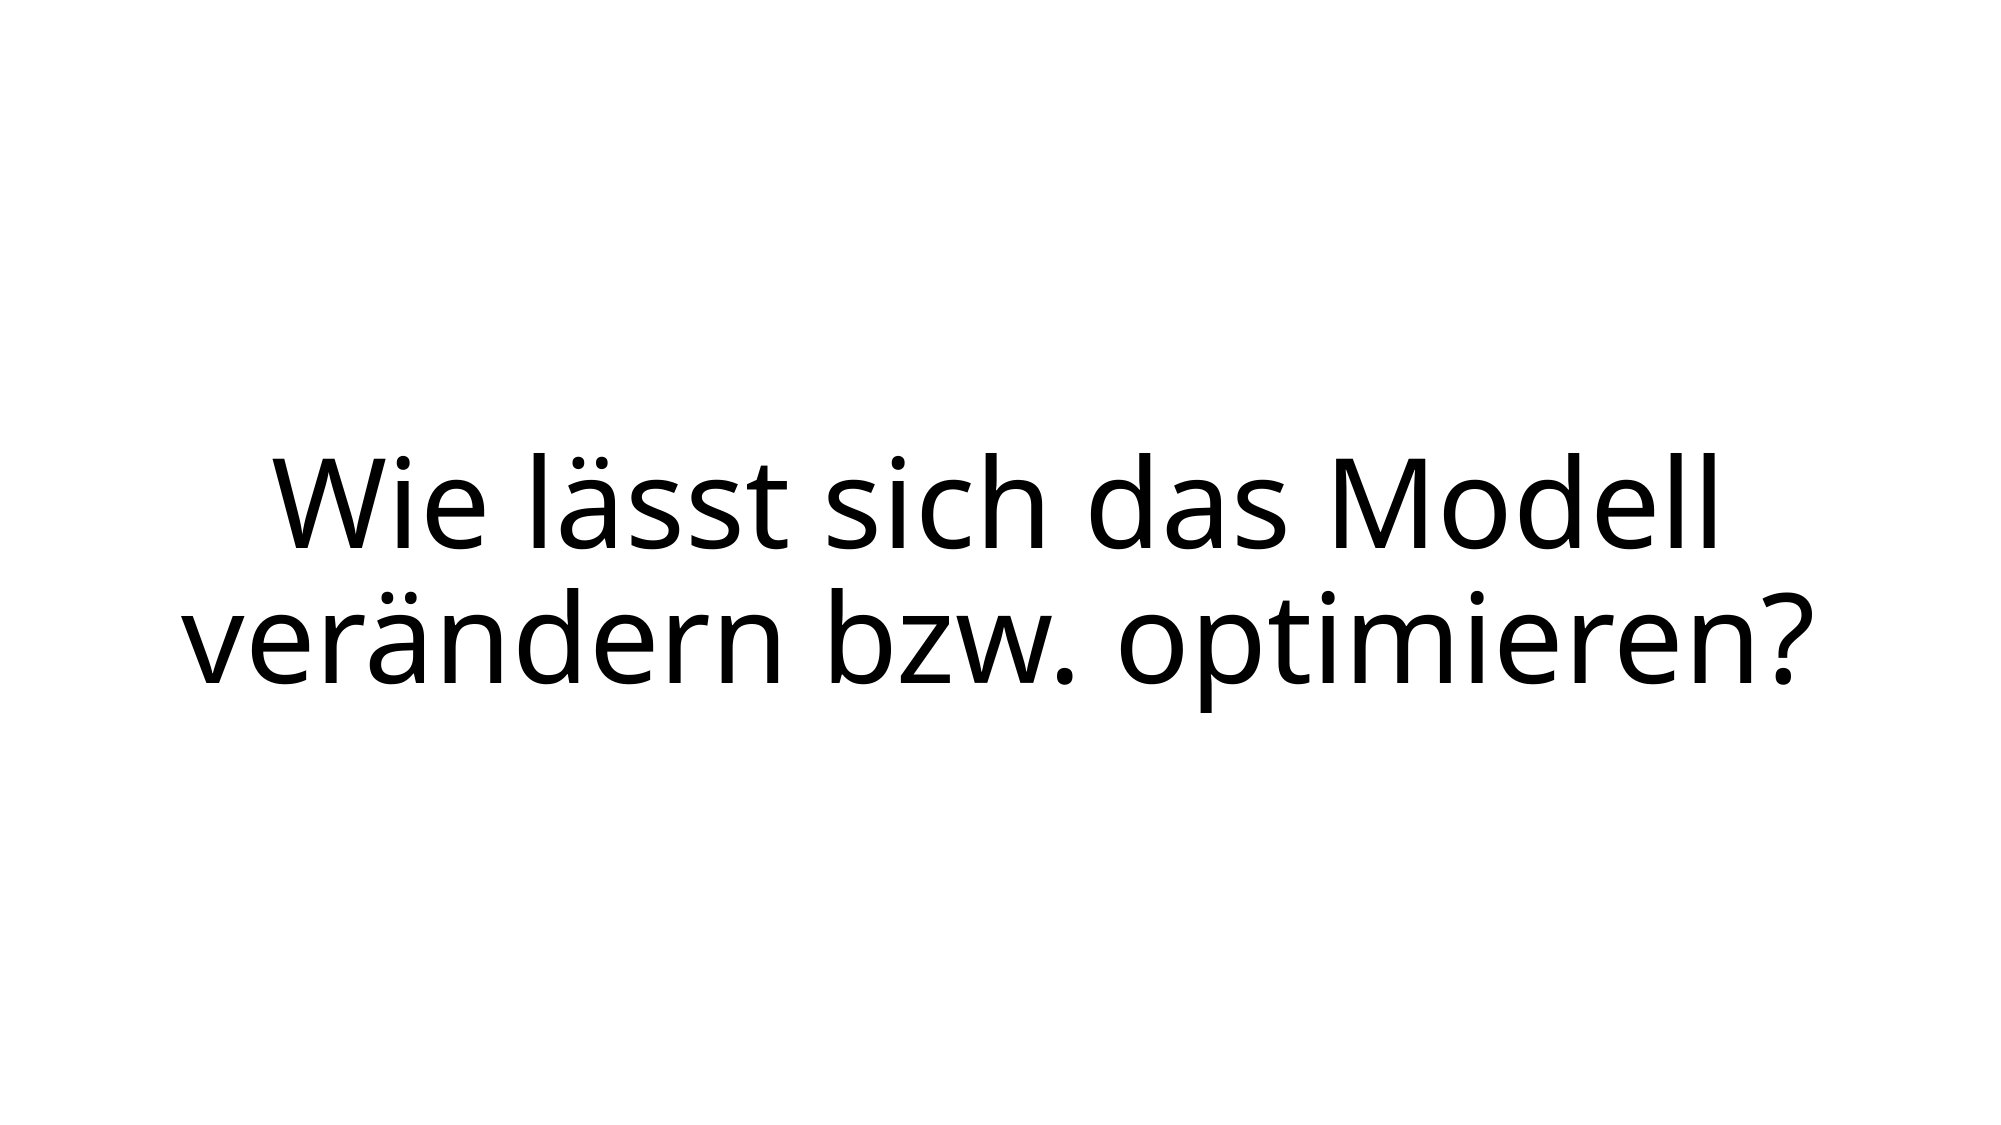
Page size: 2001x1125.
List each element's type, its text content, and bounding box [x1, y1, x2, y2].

title Wie lässt sich das Modell verändern bzw. optimieren? [136, 280, 1862, 719]
